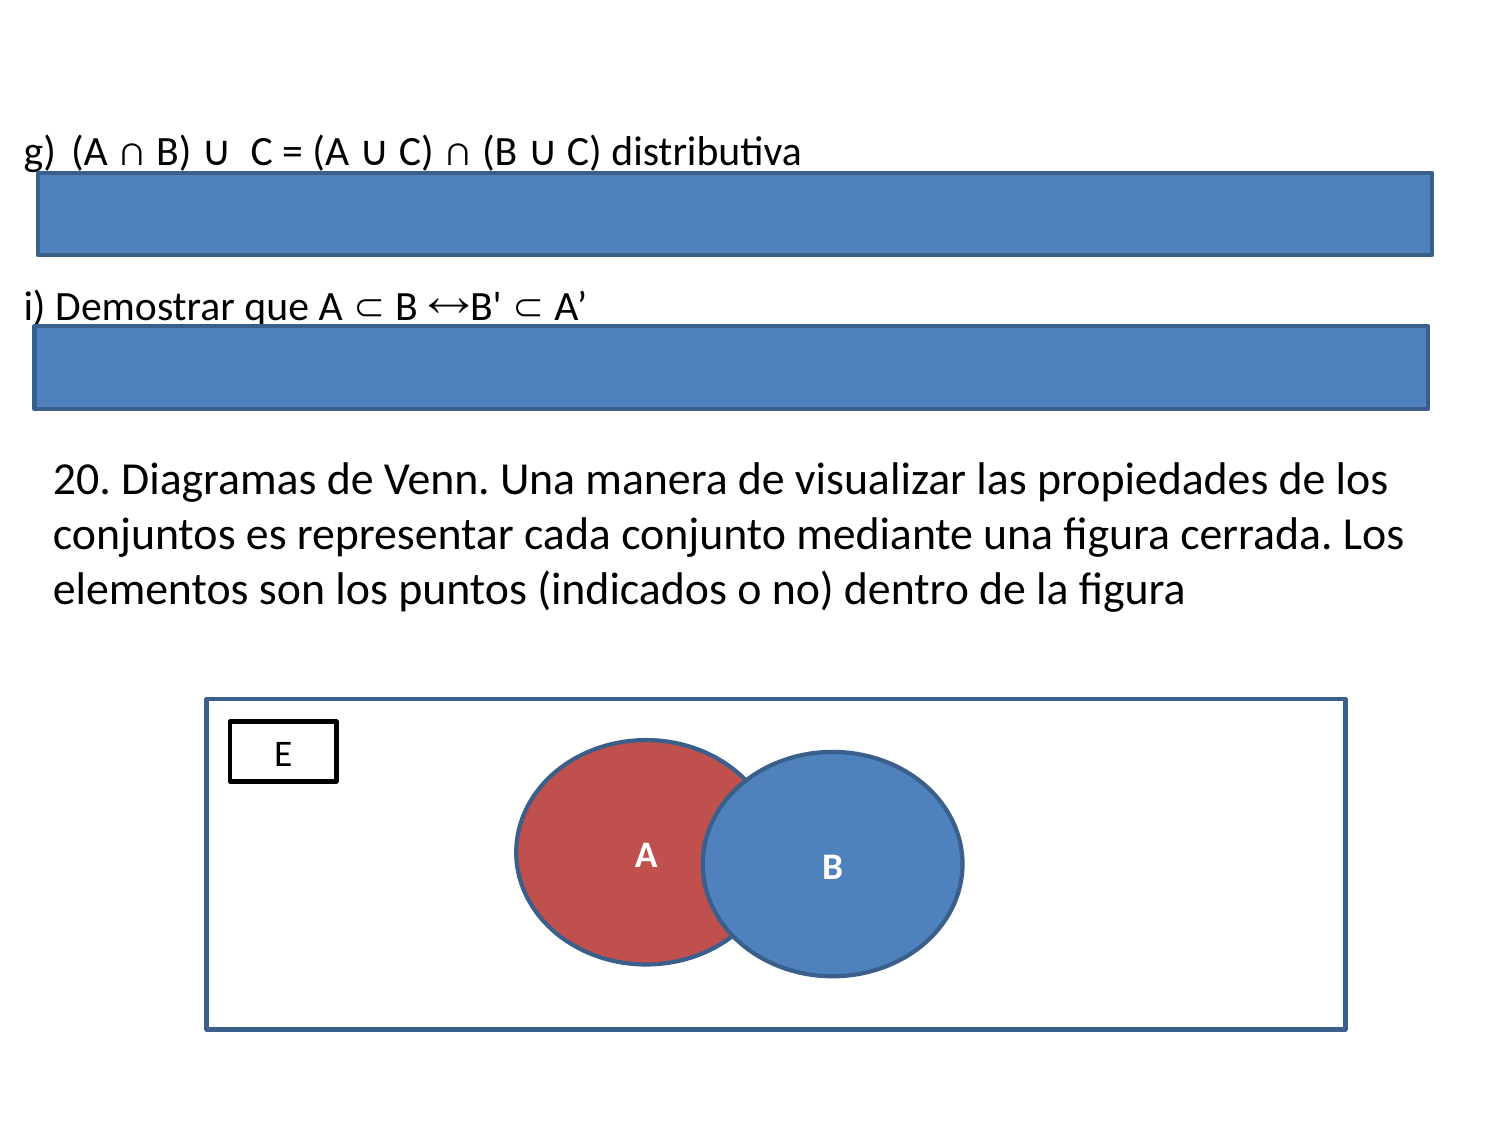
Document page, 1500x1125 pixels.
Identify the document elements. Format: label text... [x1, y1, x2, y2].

text_box [38, 172, 1432, 256]
text_box B [702, 751, 963, 977]
text_box [206, 698, 1346, 1030]
text_box E [230, 721, 337, 782]
text_box A [516, 740, 746, 965]
text_box [34, 326, 1429, 409]
title g) (A ∩ B) ∪ C = (A ∪ C) ∩ (B ∪ C) distributiva i) Demostrar que A  B B'  A’ [8, 48, 1462, 380]
text_box 20. Diagramas de Venn. Una manera de visualizar las propiedades de los conjuntos es representar cada conjunto mediante una figura cerrada. Los elementos son los puntos (indicados o no) dentro de la figura [38, 441, 1432, 622]
